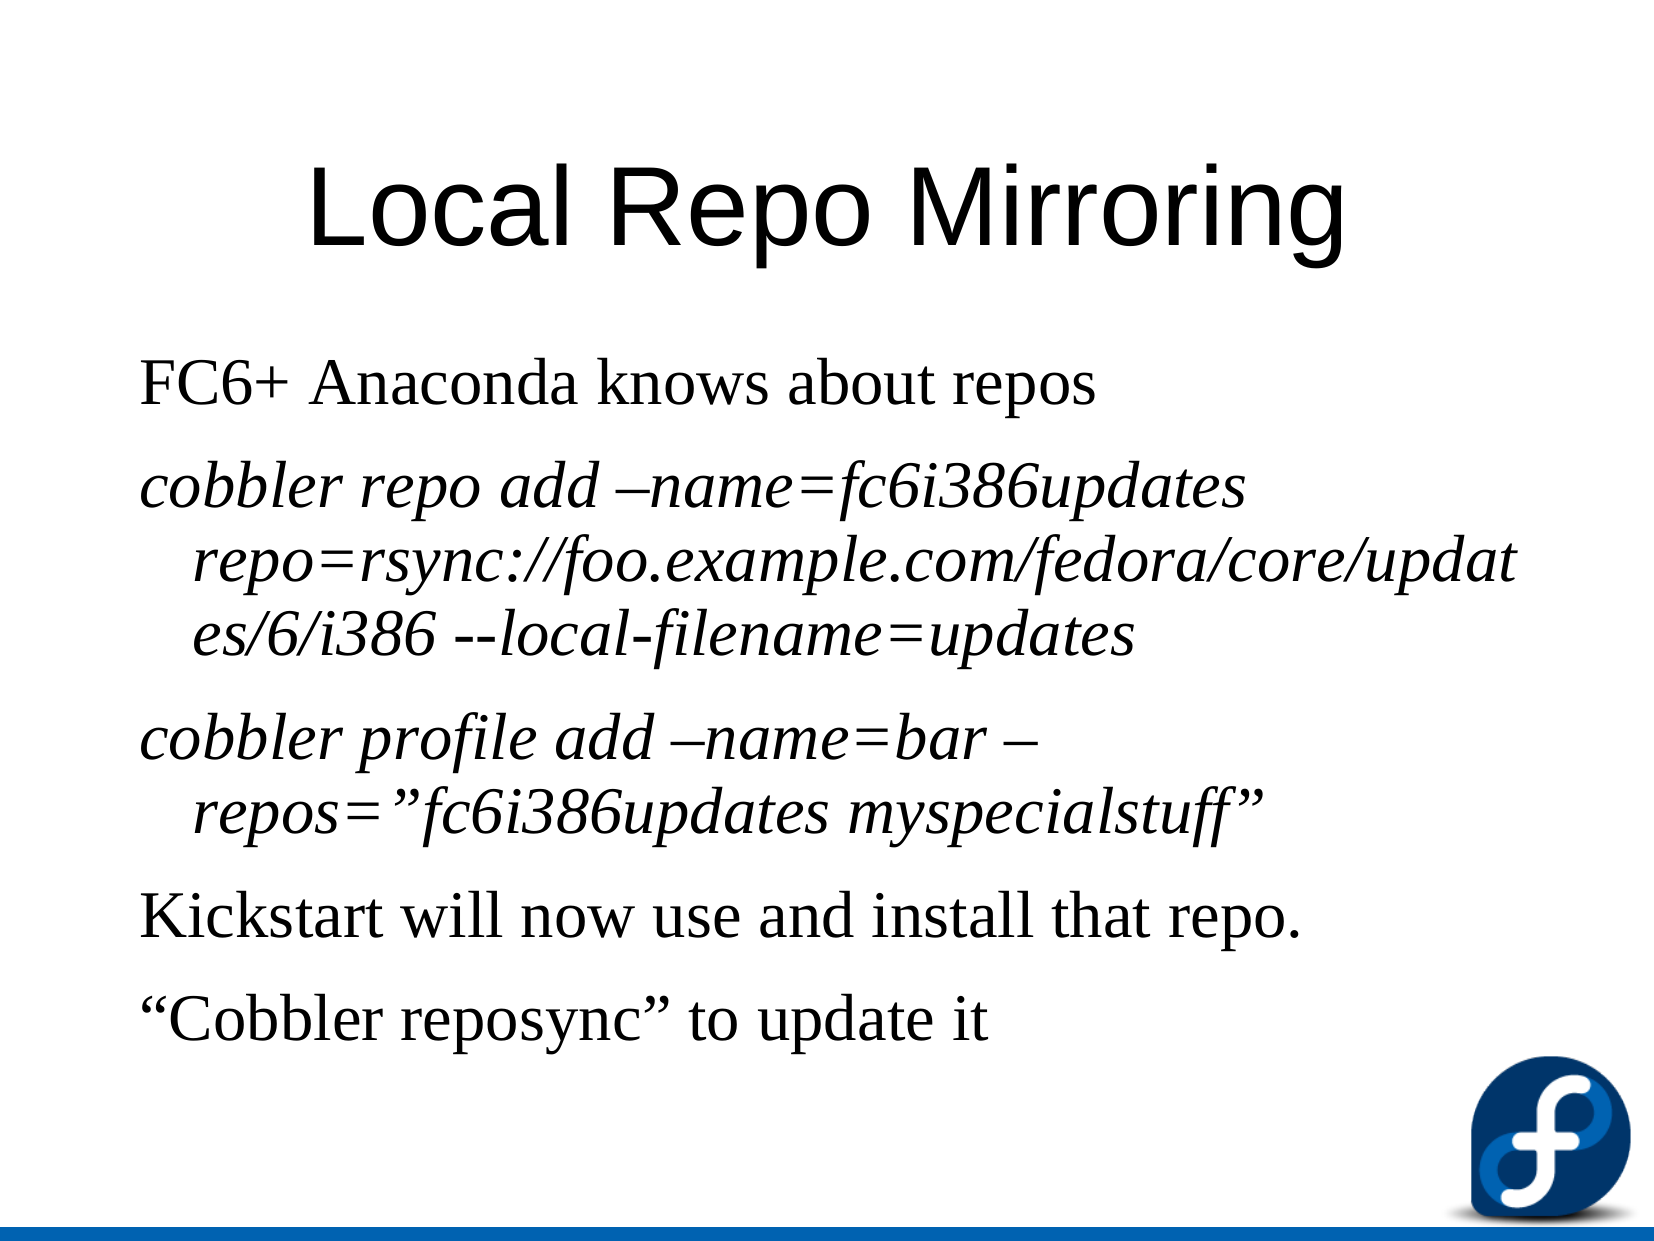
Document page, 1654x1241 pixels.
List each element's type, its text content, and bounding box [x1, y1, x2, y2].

picture [1438, 1055, 1645, 1229]
title Local Repo Mirroring [121, 110, 1534, 303]
list FC6+ Anaconda knows about repos cobbler repo add –name=fc6i386updates repo=rsync://foo.example.com/fedora/core/updates/6/i386 --local-filename=updates cobbler profile add –name=bar –repos=”fc6i386updates myspecialstuff” Kickstart will now use and install that repo. “Cobbler reposync” to update it [121, 344, 1534, 1210]
